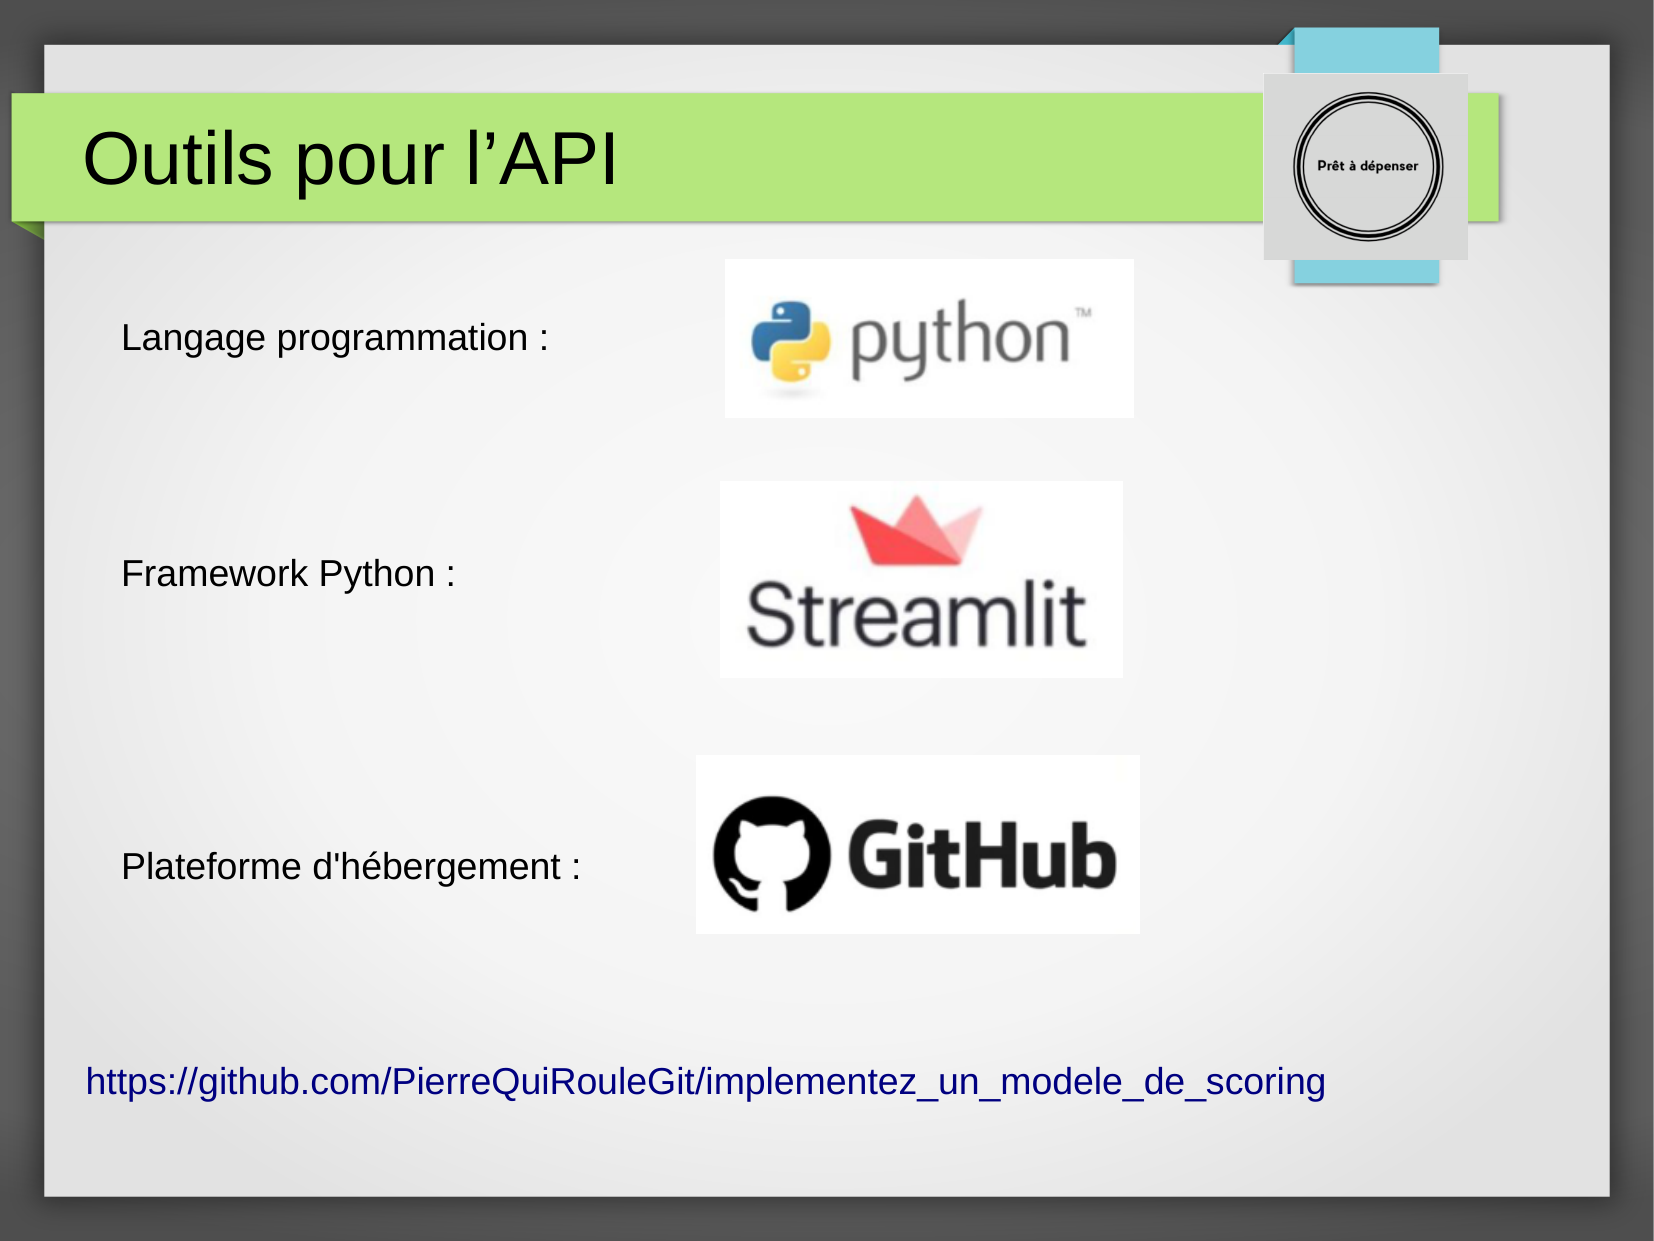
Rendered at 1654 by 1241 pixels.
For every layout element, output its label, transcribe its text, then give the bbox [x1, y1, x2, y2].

text_box Framework Python : [106, 545, 638, 603]
text_box Plateforme d'hébergement : [106, 838, 696, 896]
picture [0, 0, 1654, 1241]
title Outils pour l’API [82, 116, 1263, 201]
text_box https://github.com/PierreQuiRouleGit/implementez_un_modele_de_scoring [70, 1053, 1619, 1111]
text_box Langage programmation : [106, 309, 650, 367]
